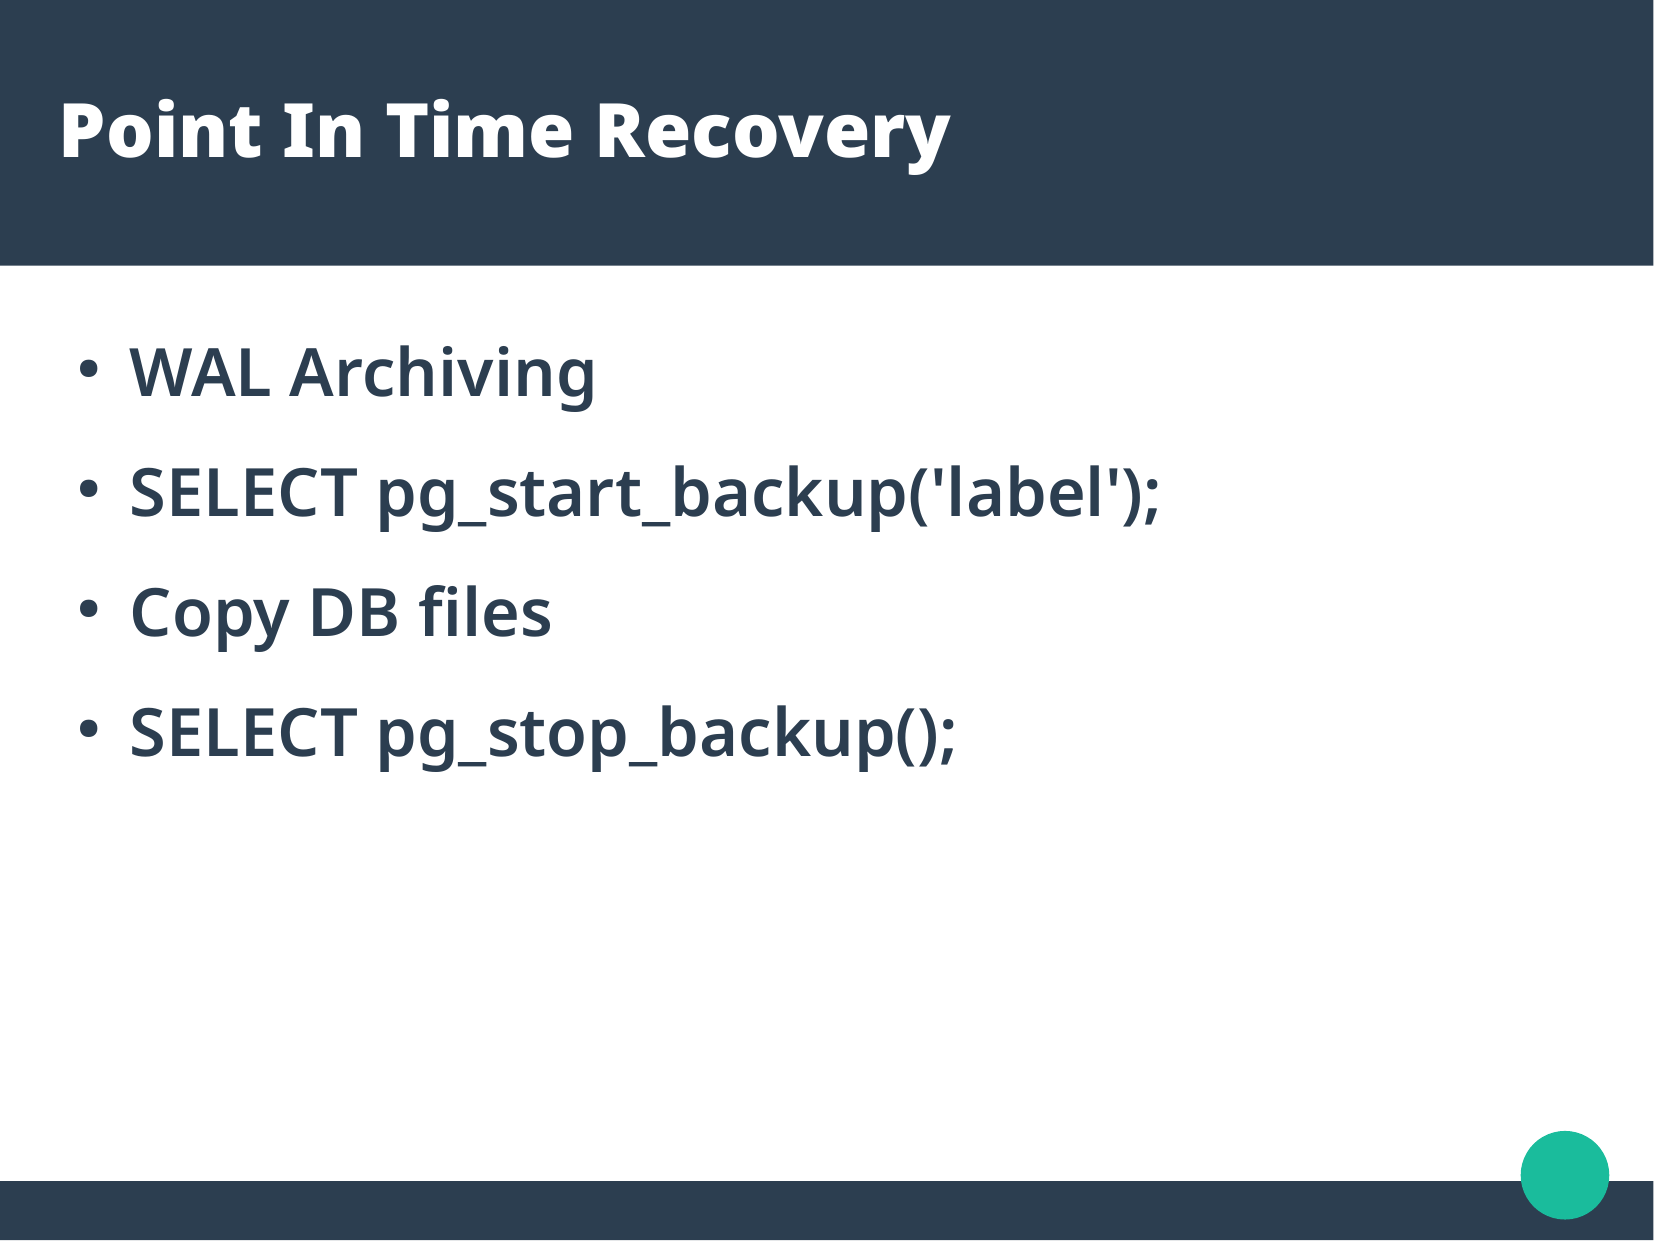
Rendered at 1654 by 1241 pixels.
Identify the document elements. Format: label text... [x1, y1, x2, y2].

list WAL Archiving SELECT pg_start_backup('label'); Copy DB files SELECT pg_stop_backup(); [59, 324, 1595, 1152]
title Point In Time Recovery [59, 49, 1595, 207]
